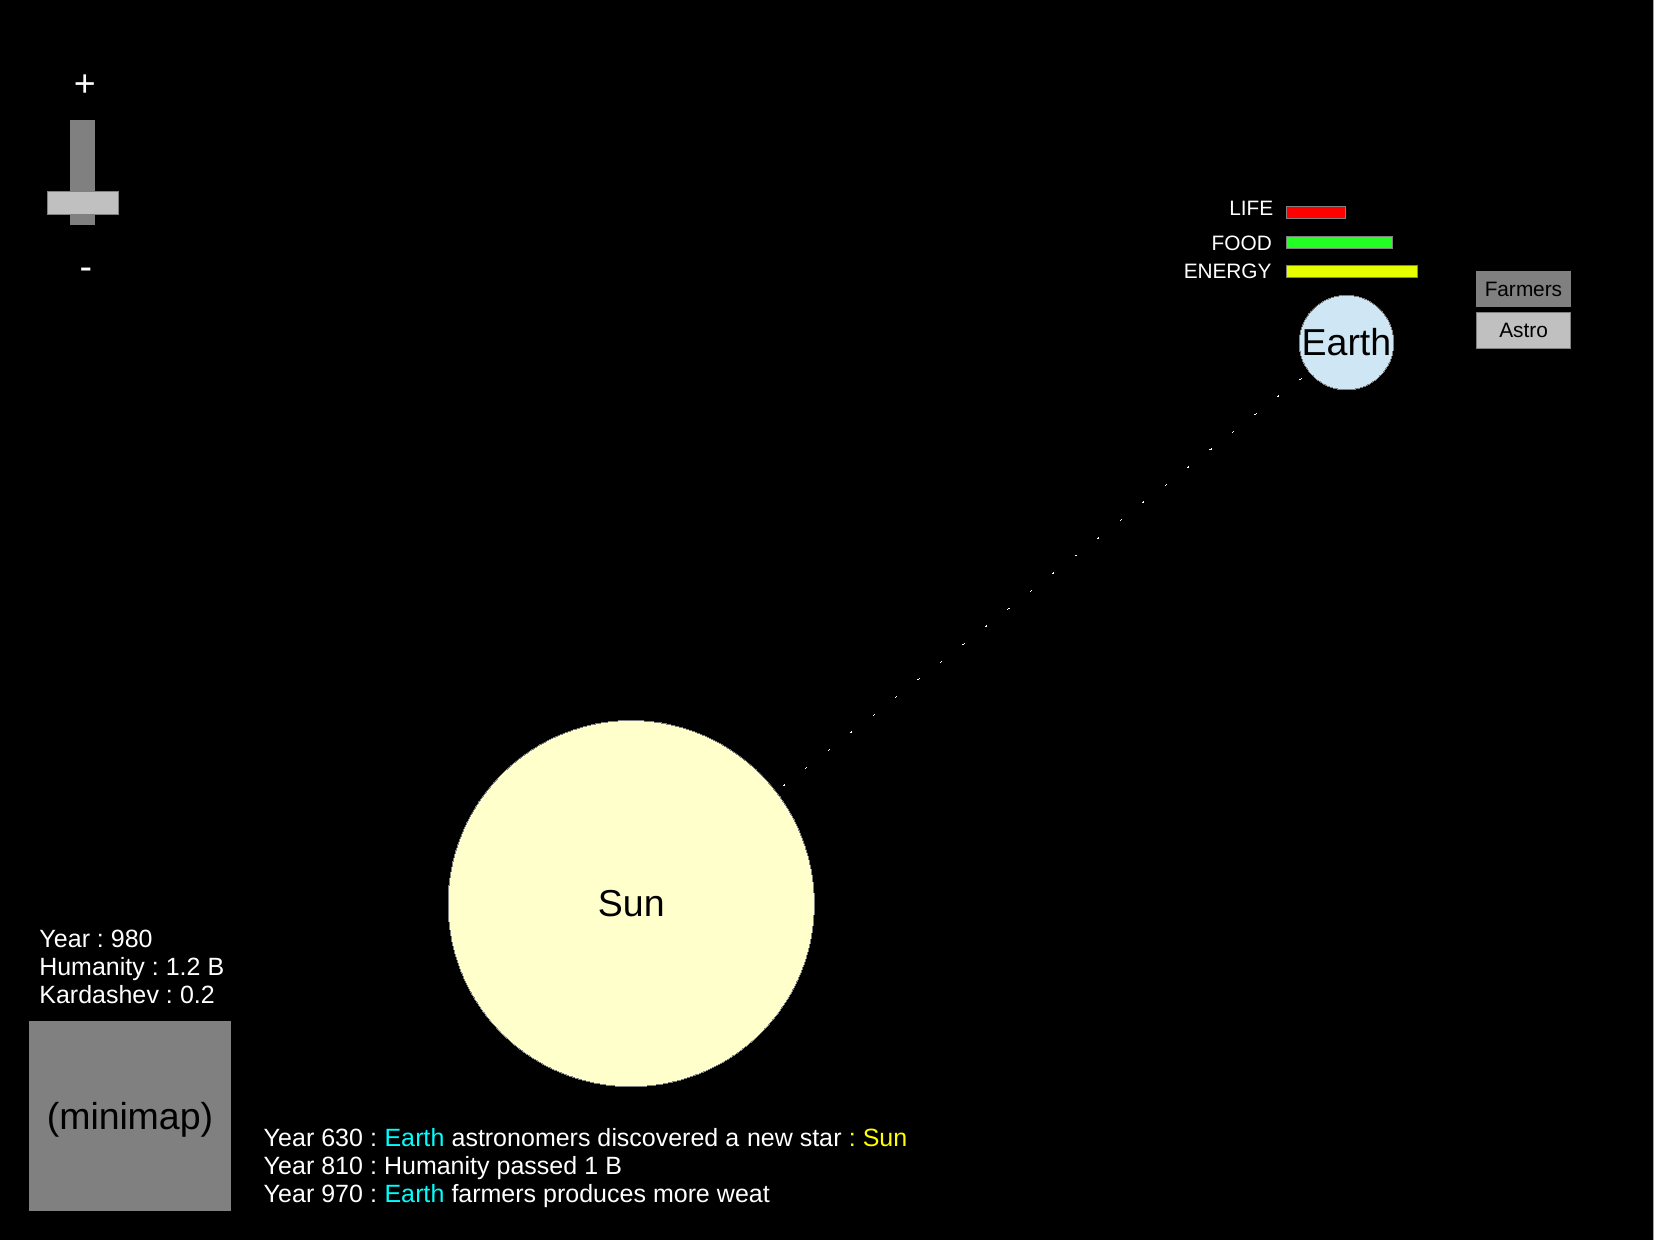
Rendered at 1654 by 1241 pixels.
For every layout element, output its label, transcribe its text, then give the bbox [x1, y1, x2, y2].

text_box Farmers [1476, 271, 1571, 307]
text_box Astro [1476, 312, 1571, 349]
text_box [1287, 236, 1393, 249]
text_box FOOD [1196, 224, 1287, 252]
text_box LIFE [1214, 188, 1288, 228]
text_box Year 630 : Earth astronomers discovered a new star : Sun Year 810 : Humanity passed 1 B Year 970 : Earth farmers produces more weat [248, 1116, 1004, 1216]
text_box Earth [1299, 295, 1394, 390]
text_box - [64, 238, 108, 296]
text_box ENERGY [1169, 252, 1287, 291]
text_box Sun [448, 720, 815, 1087]
text_box Year : 980 Humanity : 1.2 B Kardashev : 0.2 [24, 917, 240, 1241]
text_box + [58, 55, 111, 113]
text_box [1288, 206, 1346, 219]
text_box [1287, 265, 1418, 278]
text_box [47, 120, 119, 225]
